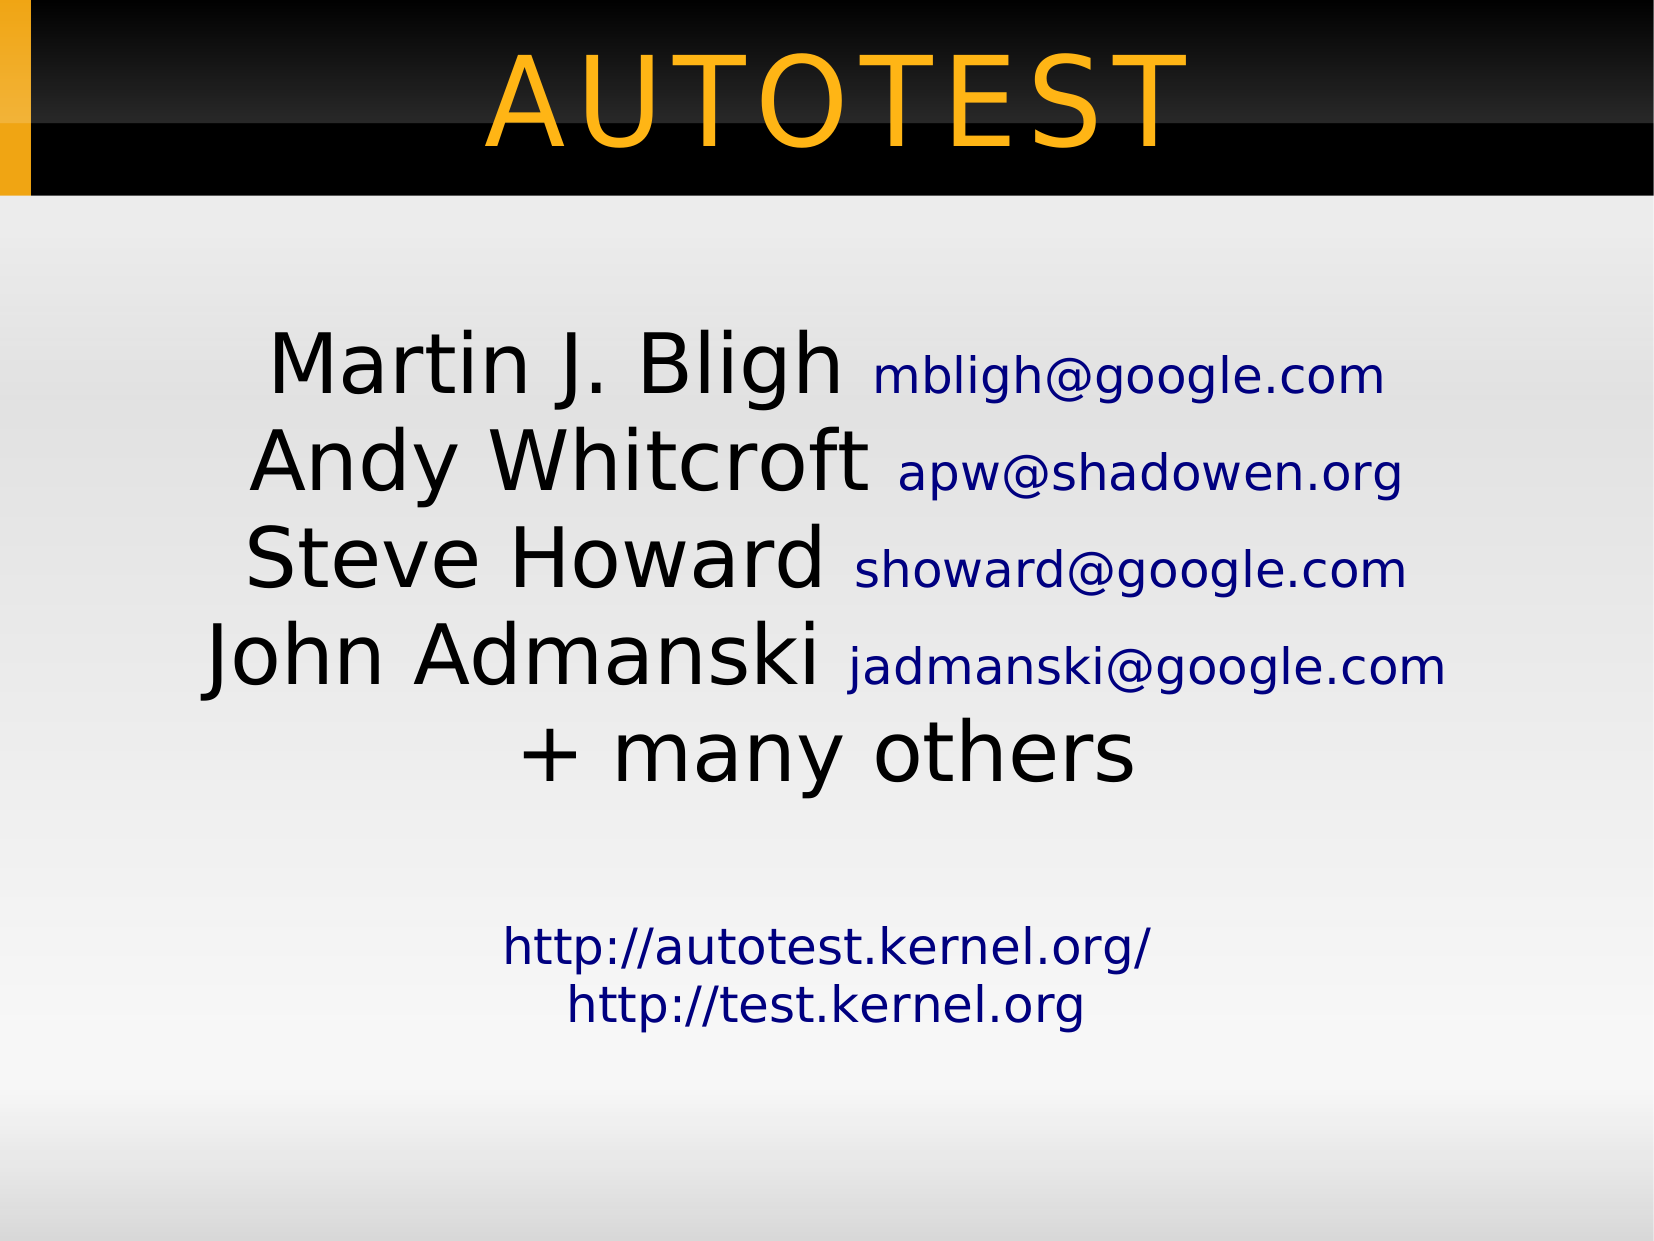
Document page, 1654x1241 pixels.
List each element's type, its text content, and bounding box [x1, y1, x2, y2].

picture [0, 0, 1654, 1241]
text_box Martin J. Bligh mbligh@google.com Andy Whitcroft apw@shadowen.org Steve Howard showard@google.com John Admanski jadmanski@google.com + many others http://autotest.kernel.org/ http://test.kernel.org [82, 149, 1571, 1163]
title AUTOTEST [59, 29, 1613, 178]
